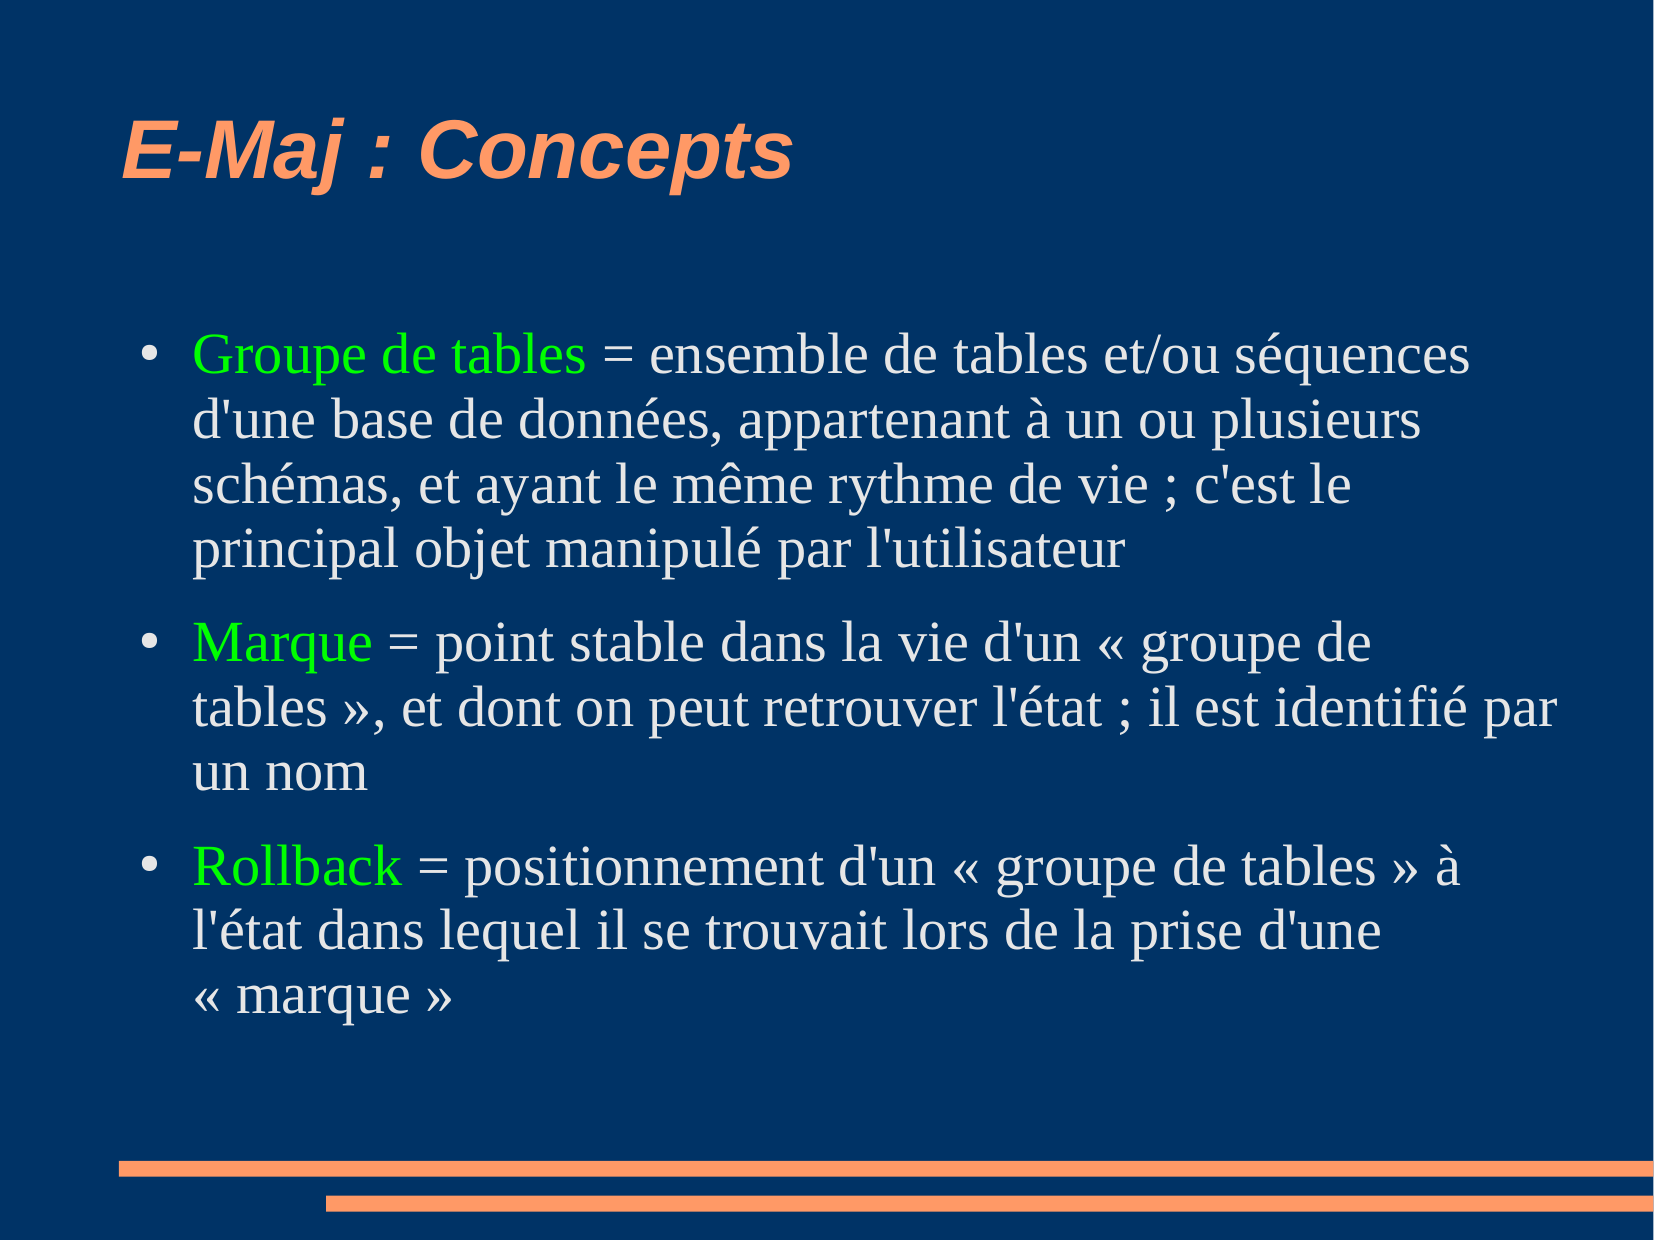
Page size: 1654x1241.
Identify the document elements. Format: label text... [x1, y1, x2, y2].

list Groupe de tables = ensemble de tables et/ou séquences d'une base de données, appartenant à un ou plusieurs schémas, et ayant le même rythme de vie ; c'est le principal objet manipulé par l'utilisateur Marque = point stable dans la vie d'un « groupe de tables », et dont on peut retrouver l'état ; il est identifié par un nom Rollback = positionnement d'un « groupe de tables » à l'état dans lequel il se trouvait lors de la prise d'une « marque » [121, 322, 1561, 1118]
title E-Maj : Concepts [121, 53, 1534, 246]
